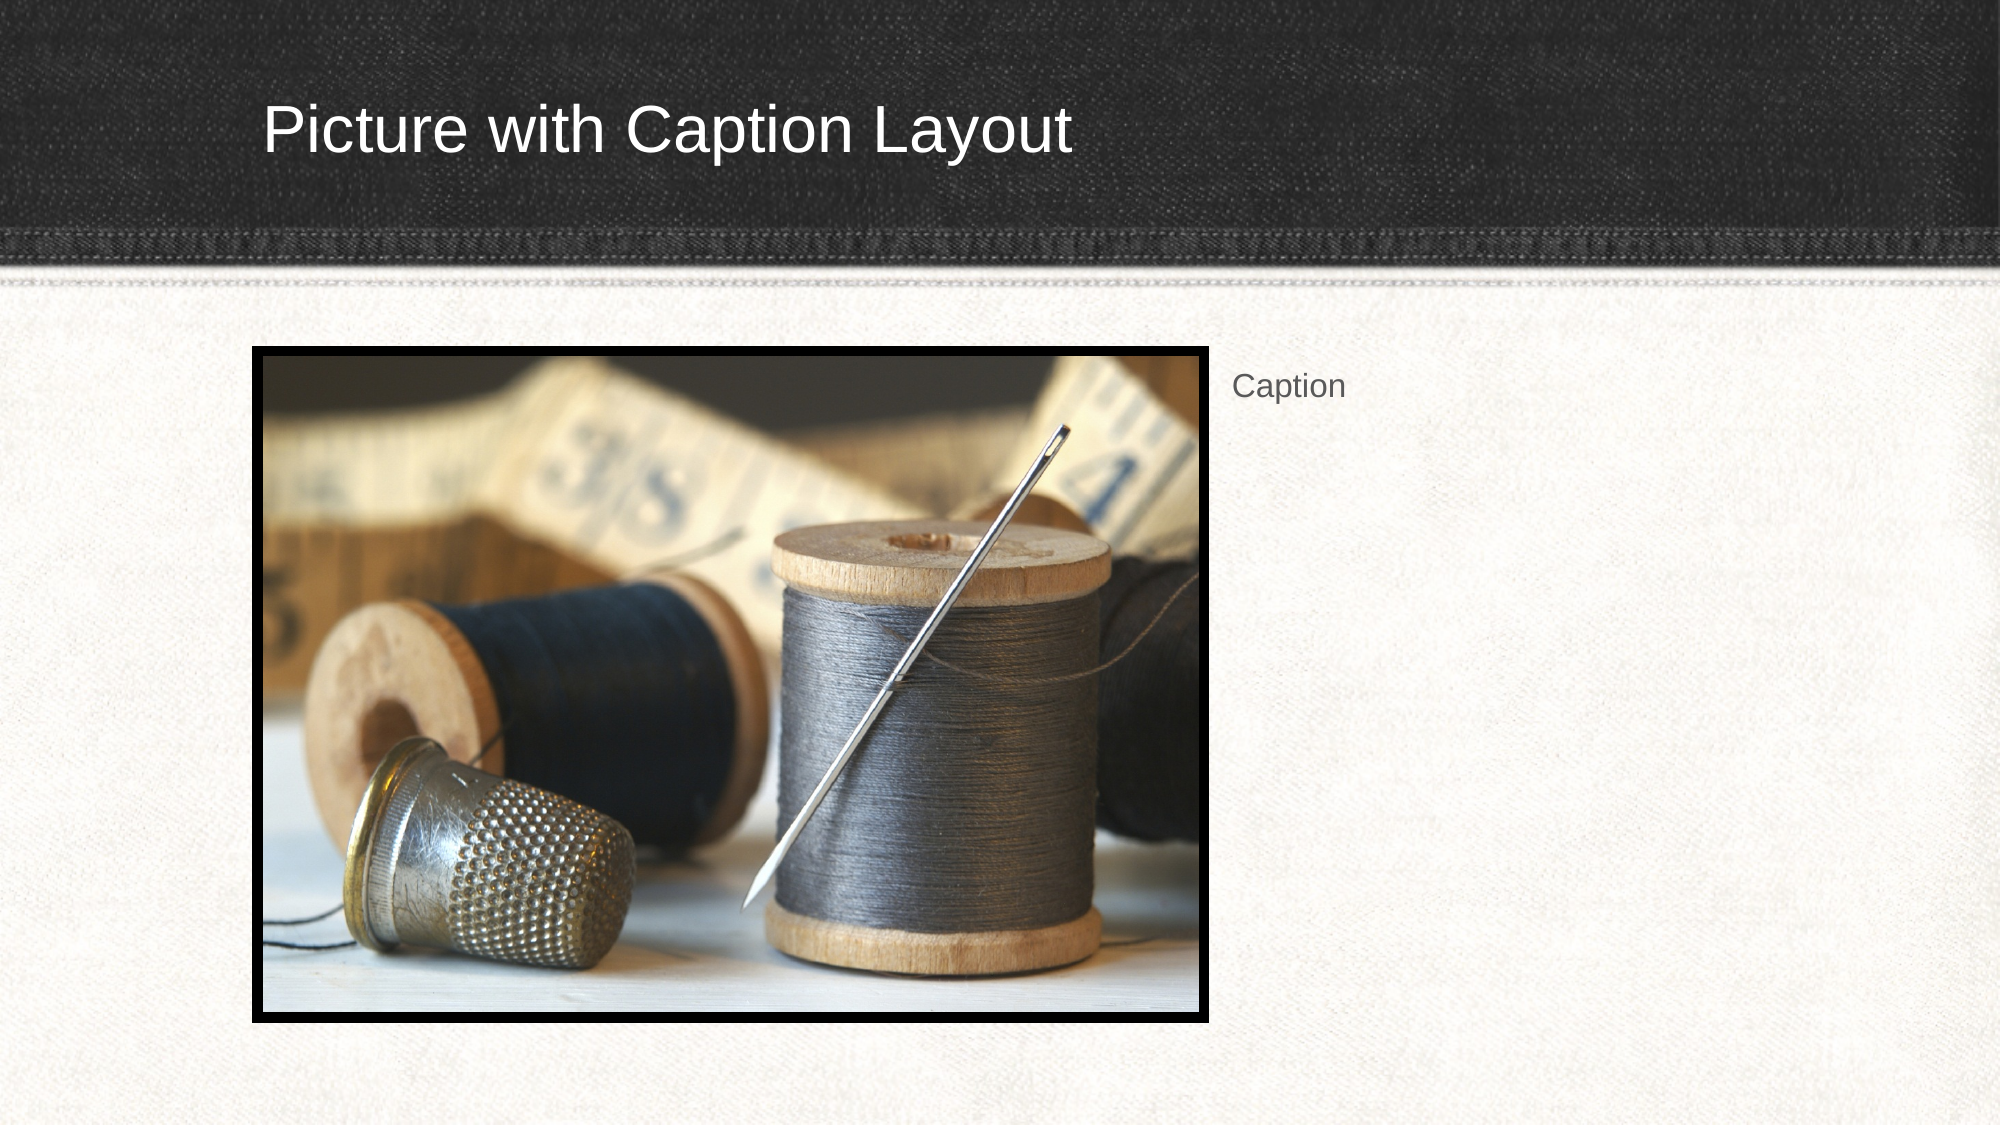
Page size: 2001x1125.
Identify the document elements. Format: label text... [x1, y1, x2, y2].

list Caption [1231, 356, 1738, 1013]
picture [0, 0, 2000, 1125]
title Picture with Caption Layout [262, 48, 1738, 214]
